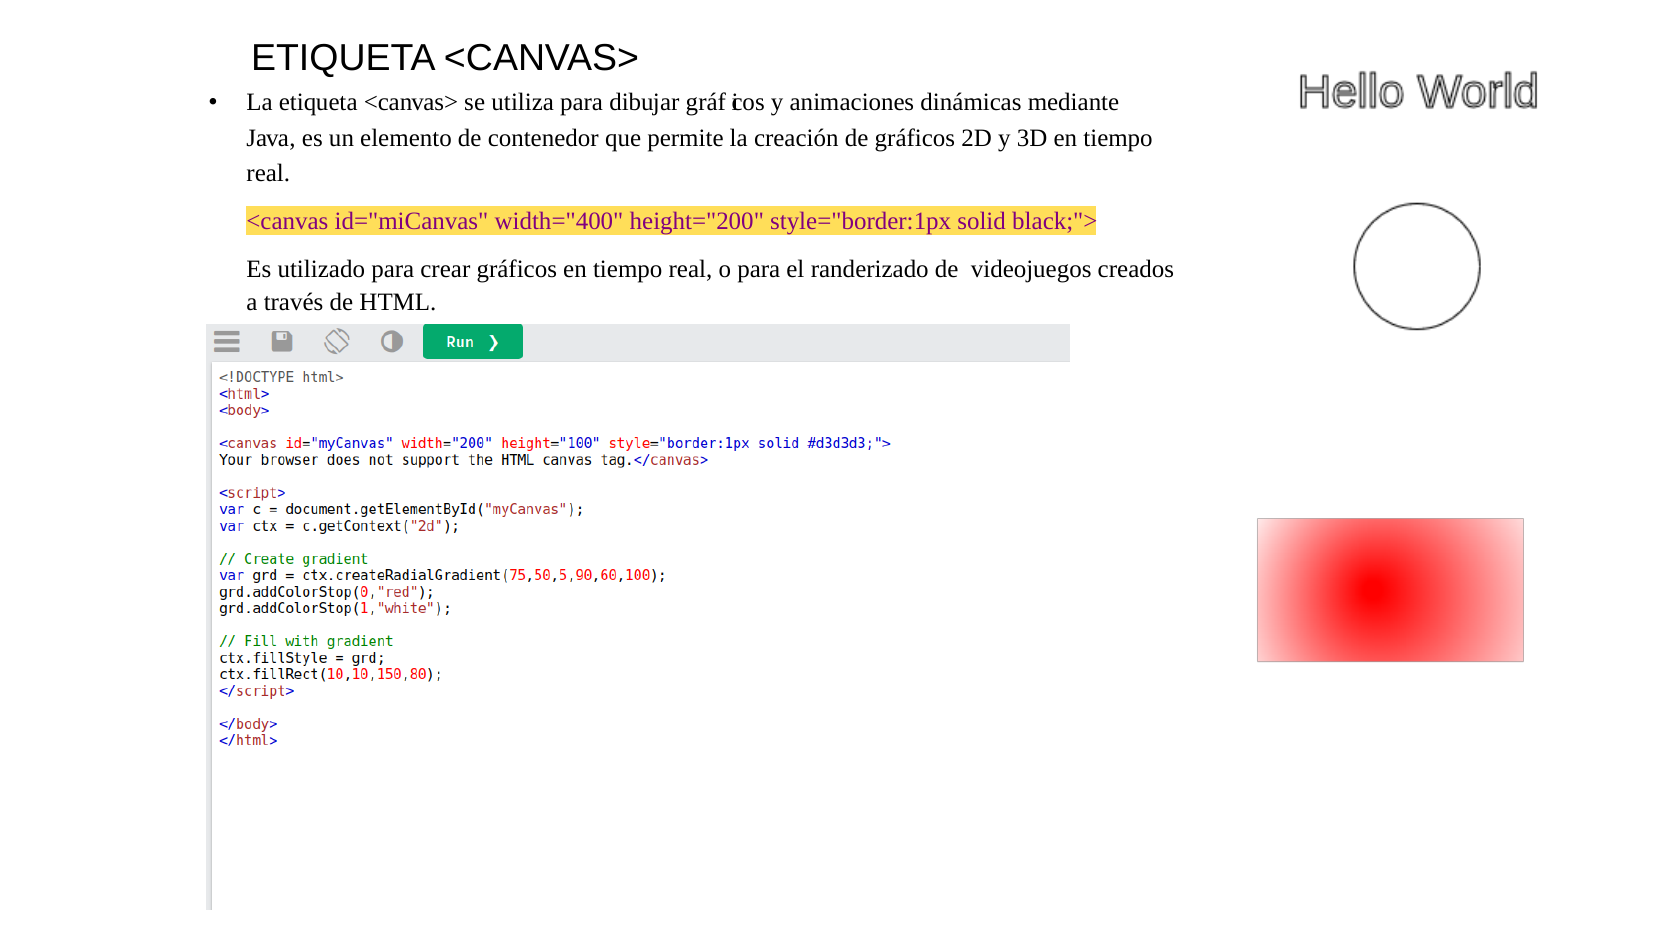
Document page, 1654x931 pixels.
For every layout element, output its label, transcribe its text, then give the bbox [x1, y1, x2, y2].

picture [1240, 501, 1595, 680]
picture [1282, 29, 1595, 186]
picture [1269, 189, 1583, 346]
picture [206, 324, 1070, 911]
text_box ETIQUETA <CANVAS> [236, 29, 1282, 119]
chart [51, 0, 1359, 357]
